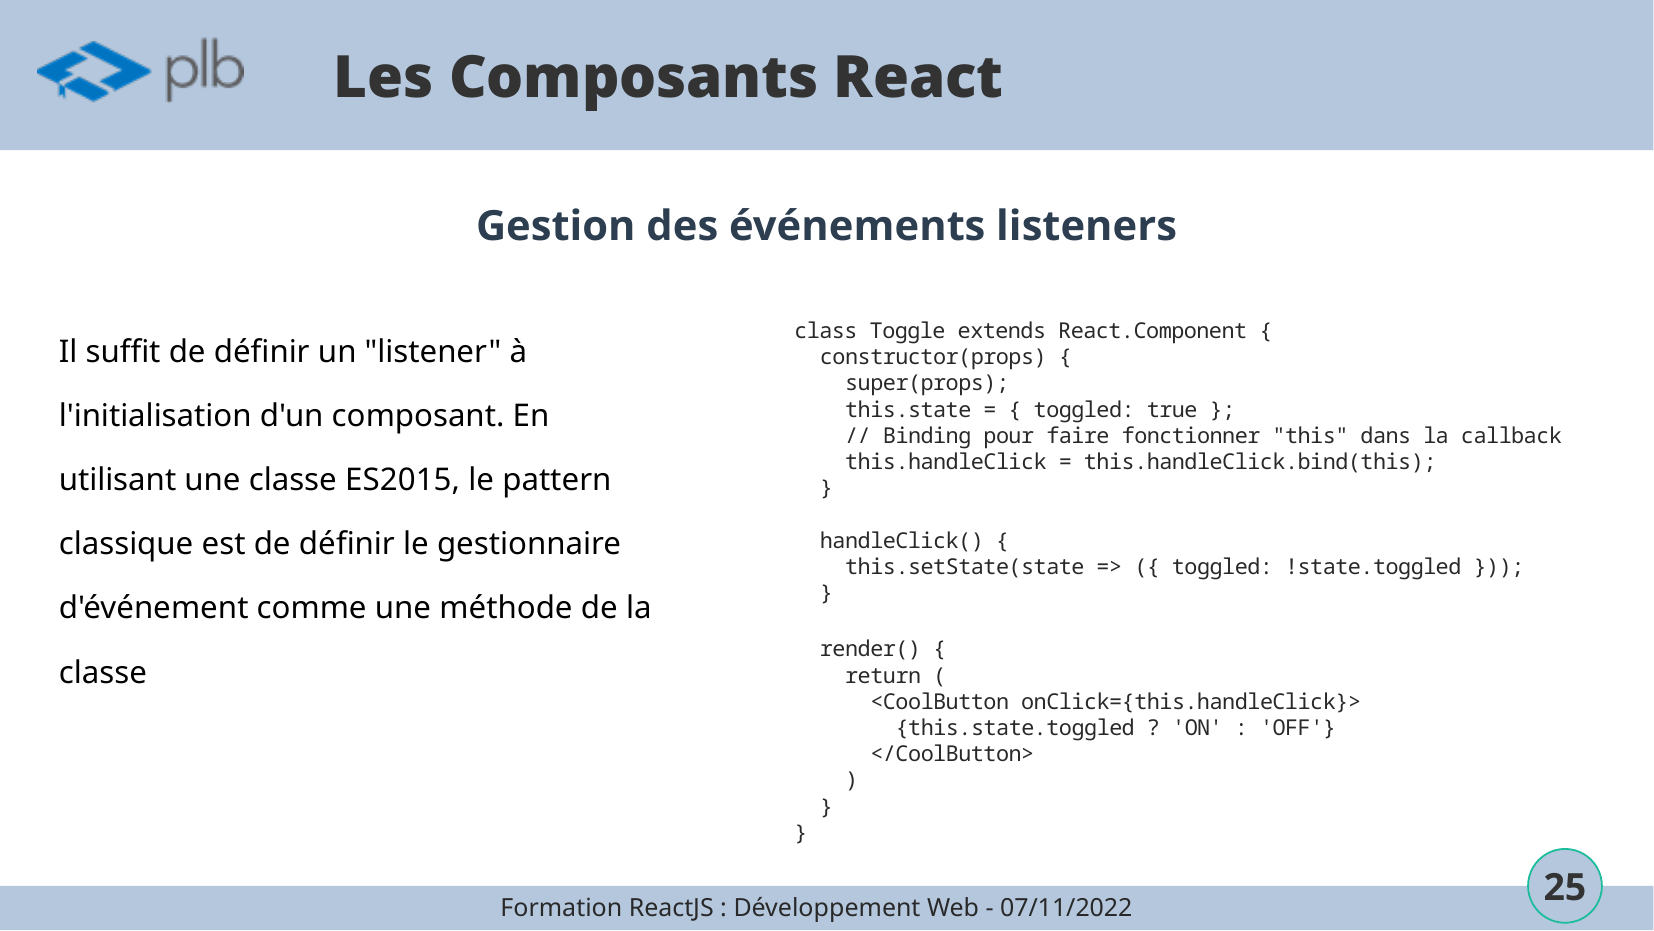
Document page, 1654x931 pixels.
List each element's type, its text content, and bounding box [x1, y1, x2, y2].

text_box Formation ReactJS : Développement Web - 07/11/2022 [461, 888, 1173, 926]
title Les Composants React [333, 0, 1613, 151]
text_box Il suffit de définir un "listener" à l'initialisation d'un composant. En utilisant une classe ES2015, le pattern classique est de définir le gestionnaire d'événement comme une méthode de la classe [59, 307, 676, 751]
text_box class Toggle extends React.Component { constructor(props) { super(props); this.state = { toggled: true }; // Binding pour faire fonctionner "this" dans la callback this.handleClick = this.handleClick.bind(this); } handleClick() { this.setState(state => ({ toggled: !state.toggled })); } render() { return ( <CoolButton onClick={this.handleClick}> {this.state.toggled ? 'ON' : 'OFF'} </CoolButton> ) } } [779, 309, 1597, 847]
picture [37, 33, 244, 113]
text_box Gestion des événements listeners [59, 195, 1595, 238]
